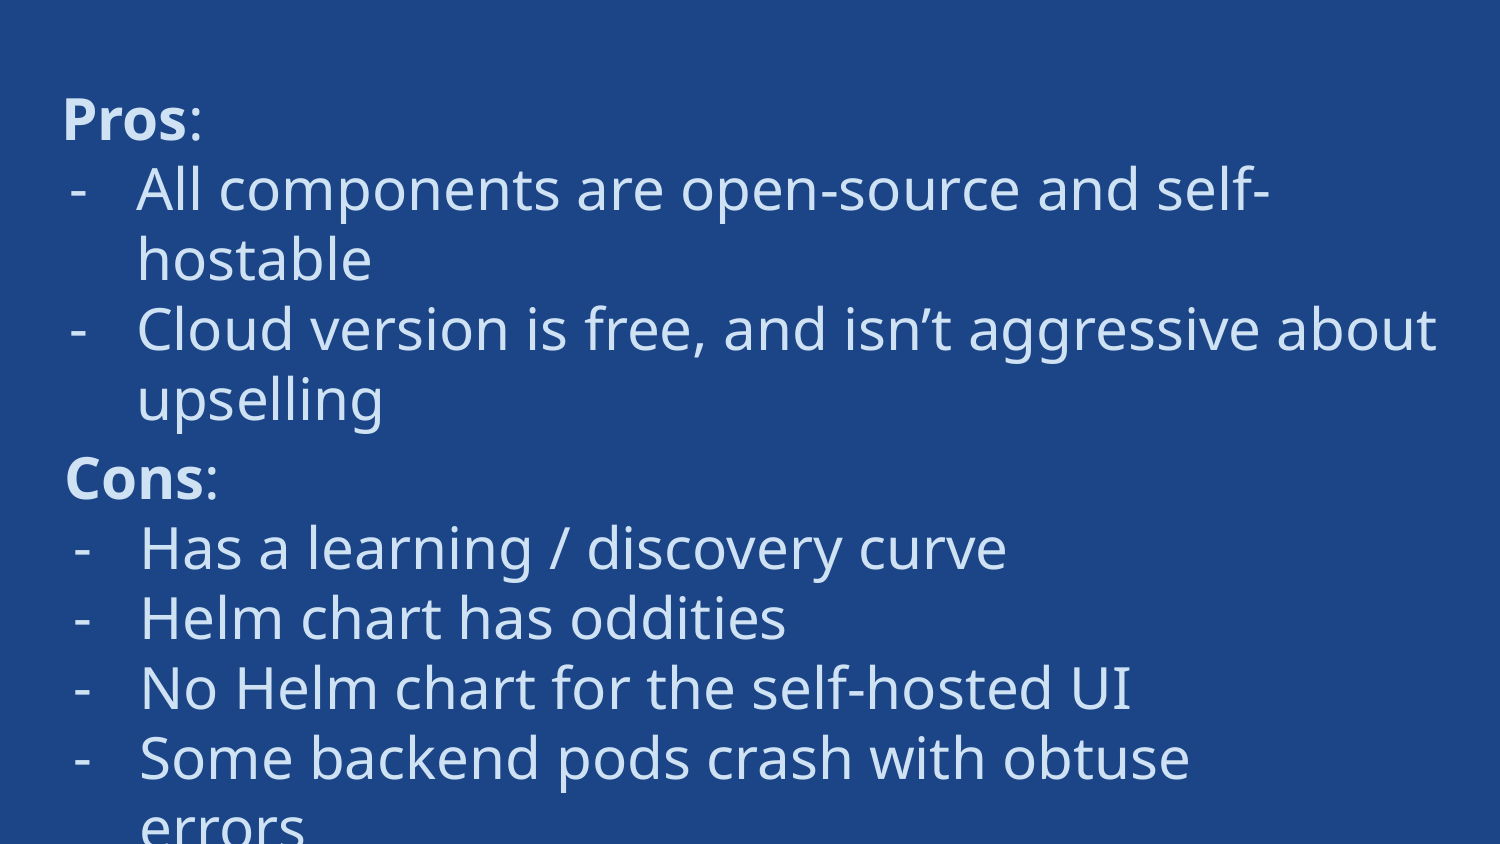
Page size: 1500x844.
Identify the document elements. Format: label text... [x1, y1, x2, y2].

text_box Cons: Has a learning / discovery curve Helm chart has oddities No Helm chart for the self-hosted UI Some backend pods crash with obtuse errors [49, 390, 1375, 832]
text_box Pros: All components are open-source and self-hostable Cloud version is free, and isn’t aggressive about upselling [46, 32, 1486, 361]
